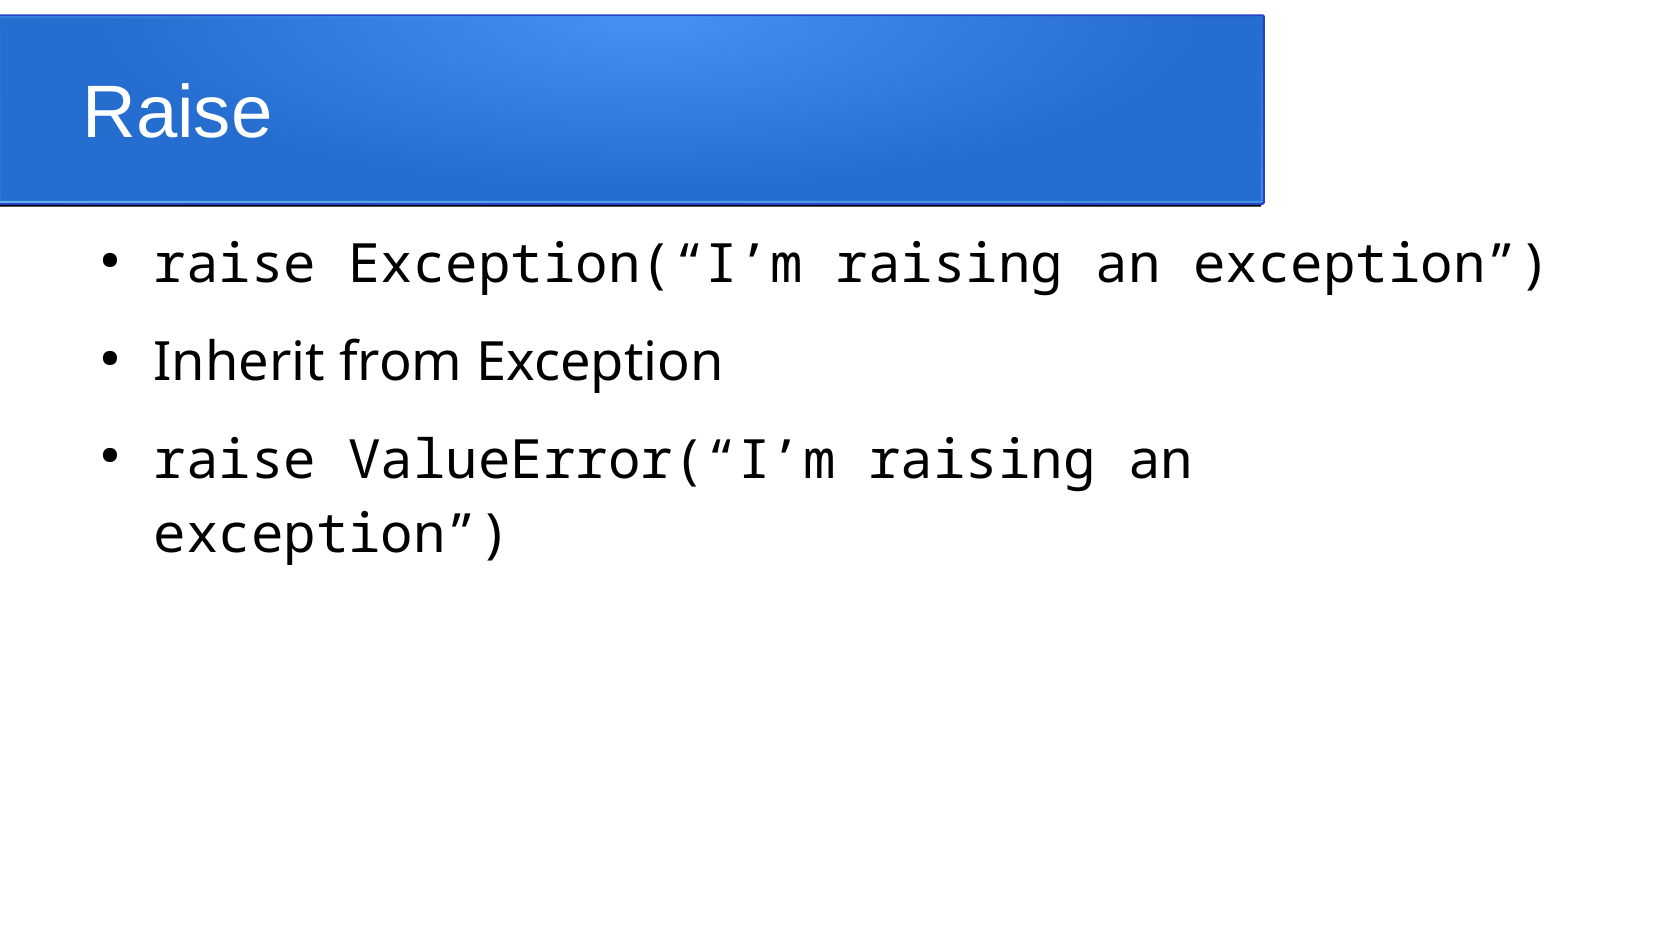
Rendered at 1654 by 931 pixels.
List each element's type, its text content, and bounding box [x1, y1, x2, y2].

title Raise [82, 35, 1235, 189]
list raise Exception(“I’m raising an exception”) Inherit from Exception raise ValueError(“I’m raising an exception”) [82, 224, 1571, 764]
